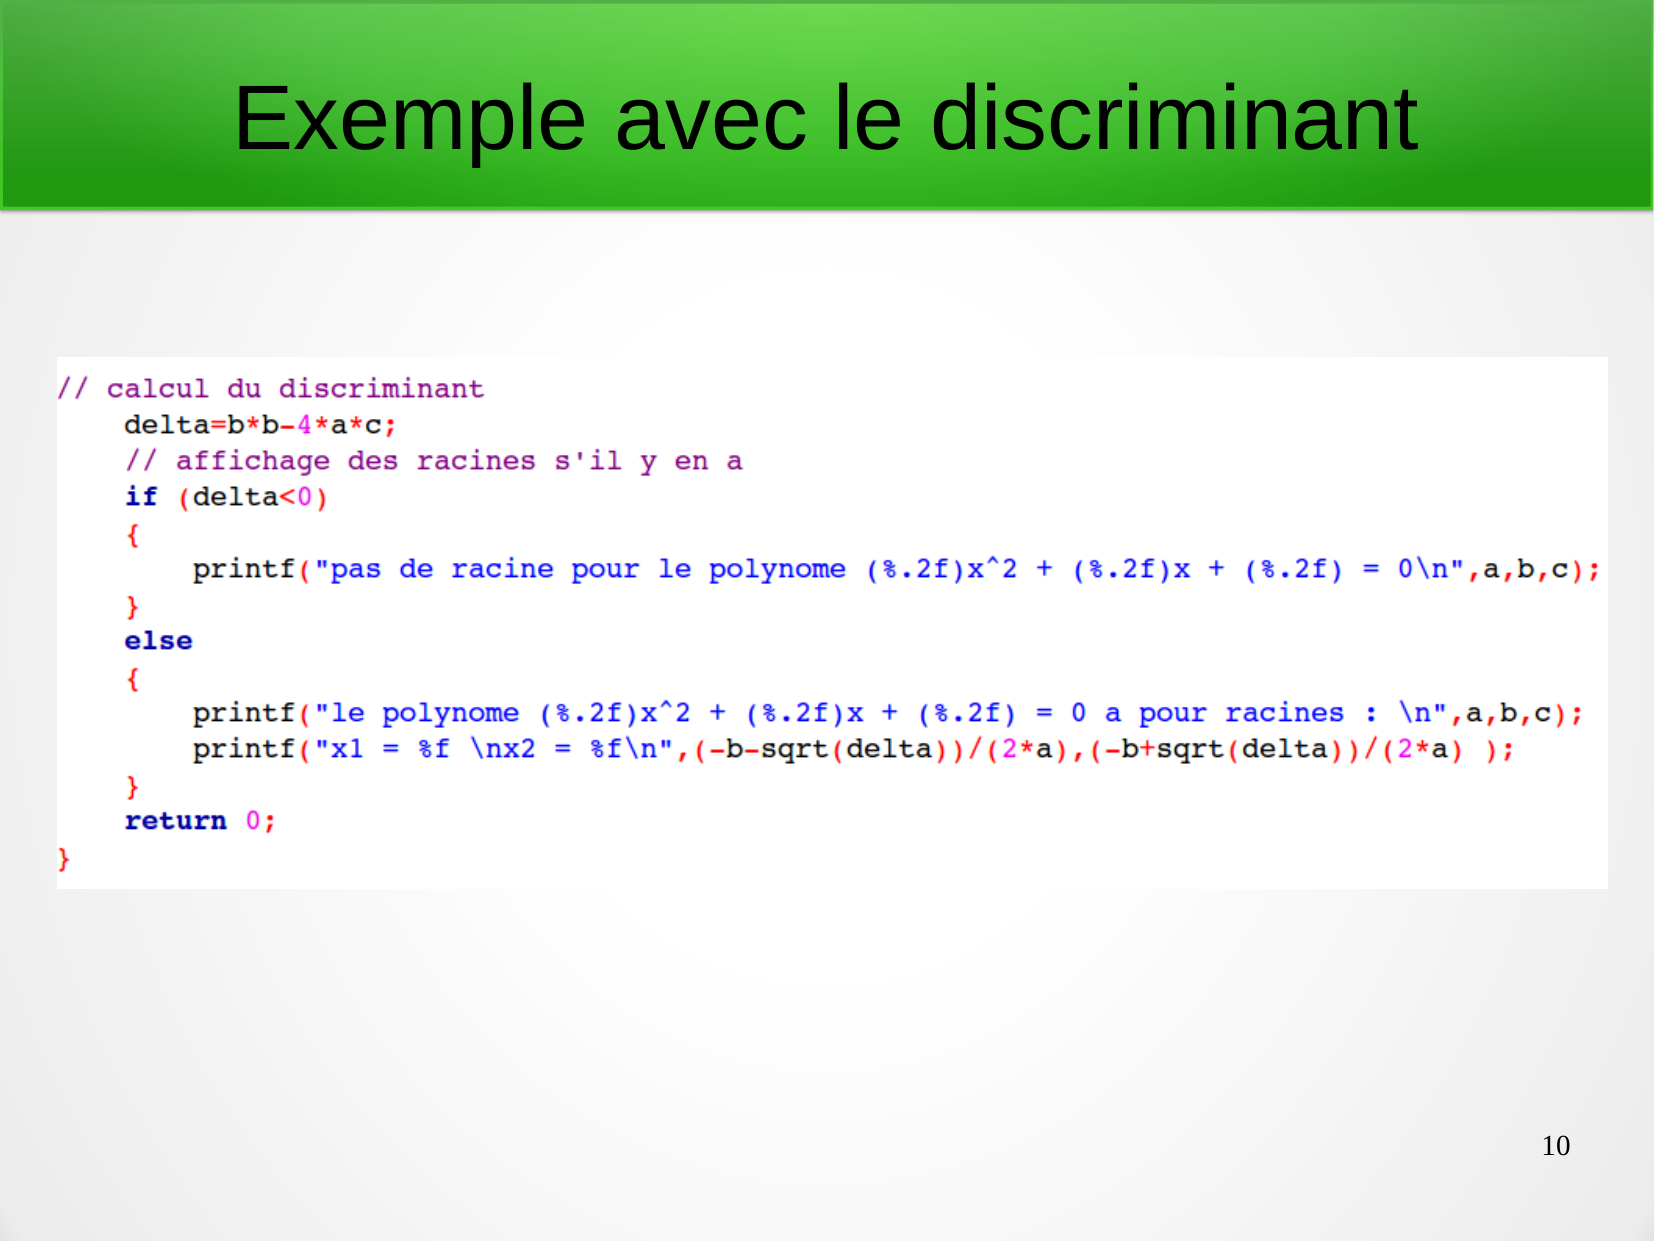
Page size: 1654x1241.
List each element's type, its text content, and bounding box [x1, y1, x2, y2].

title Exemple avec le discriminant [82, 47, 1571, 189]
picture [57, 357, 1608, 889]
